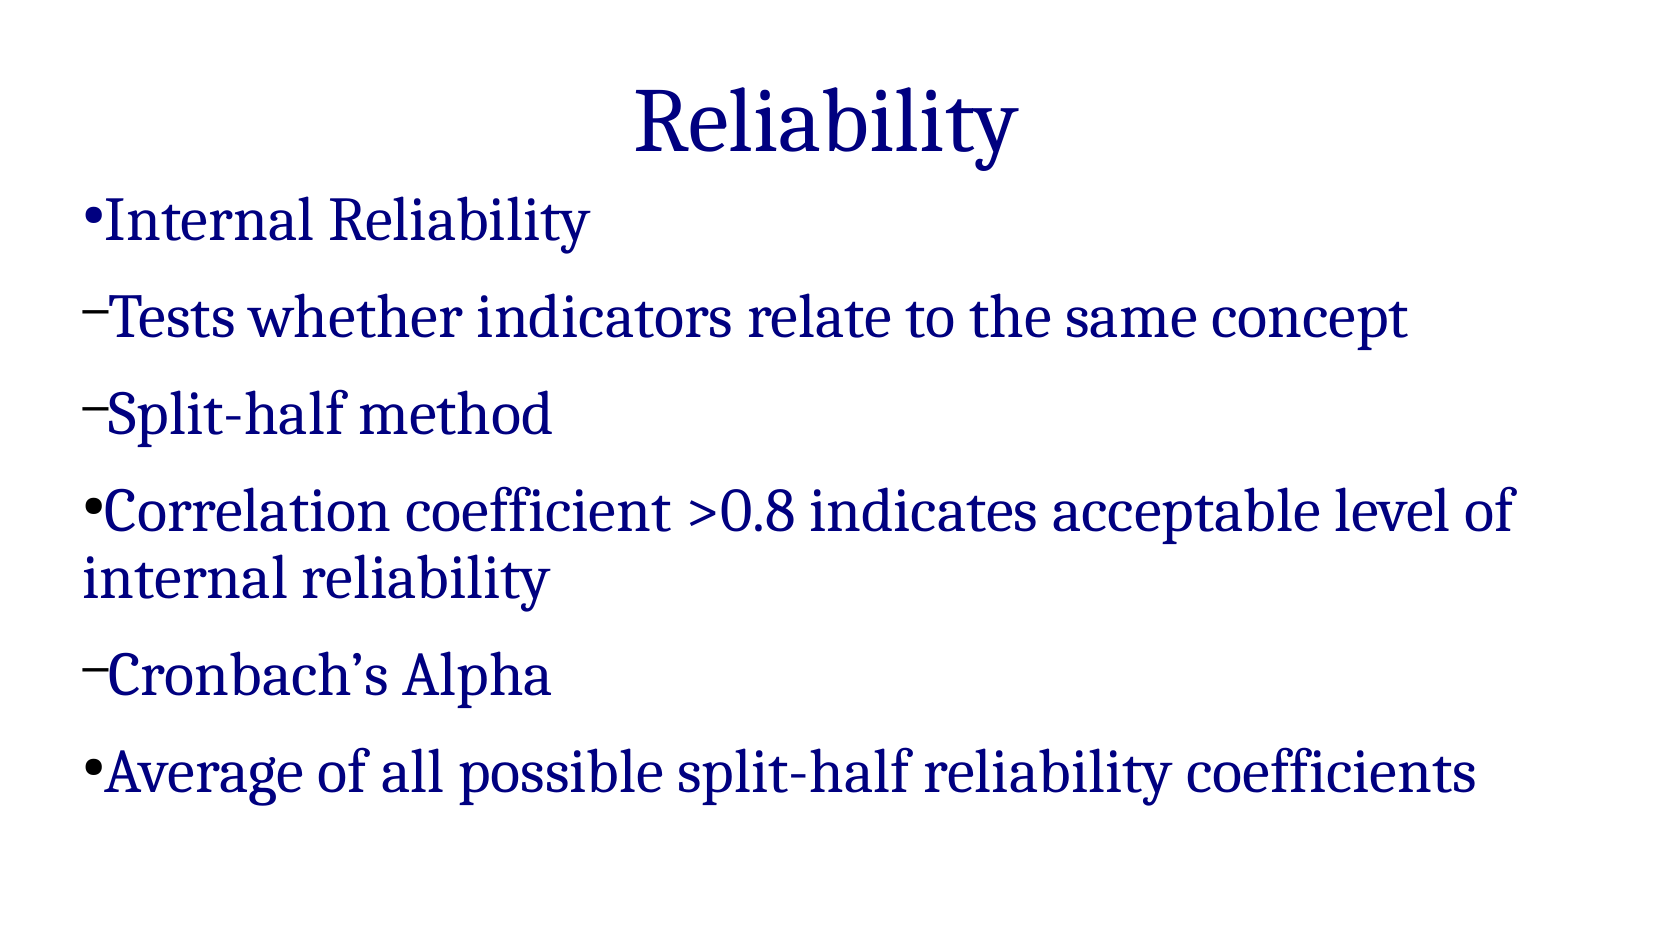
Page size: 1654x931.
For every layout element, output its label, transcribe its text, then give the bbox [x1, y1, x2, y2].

list Internal Reliability Tests whether indicators relate to the same concept Split-half method Correlation coefficient >0.8 indicates acceptable level of internal reliability Cronbach’s Alpha Average of all possible split-half reliability coefficients [82, 186, 1571, 832]
title Reliability [82, 7, 1571, 186]
